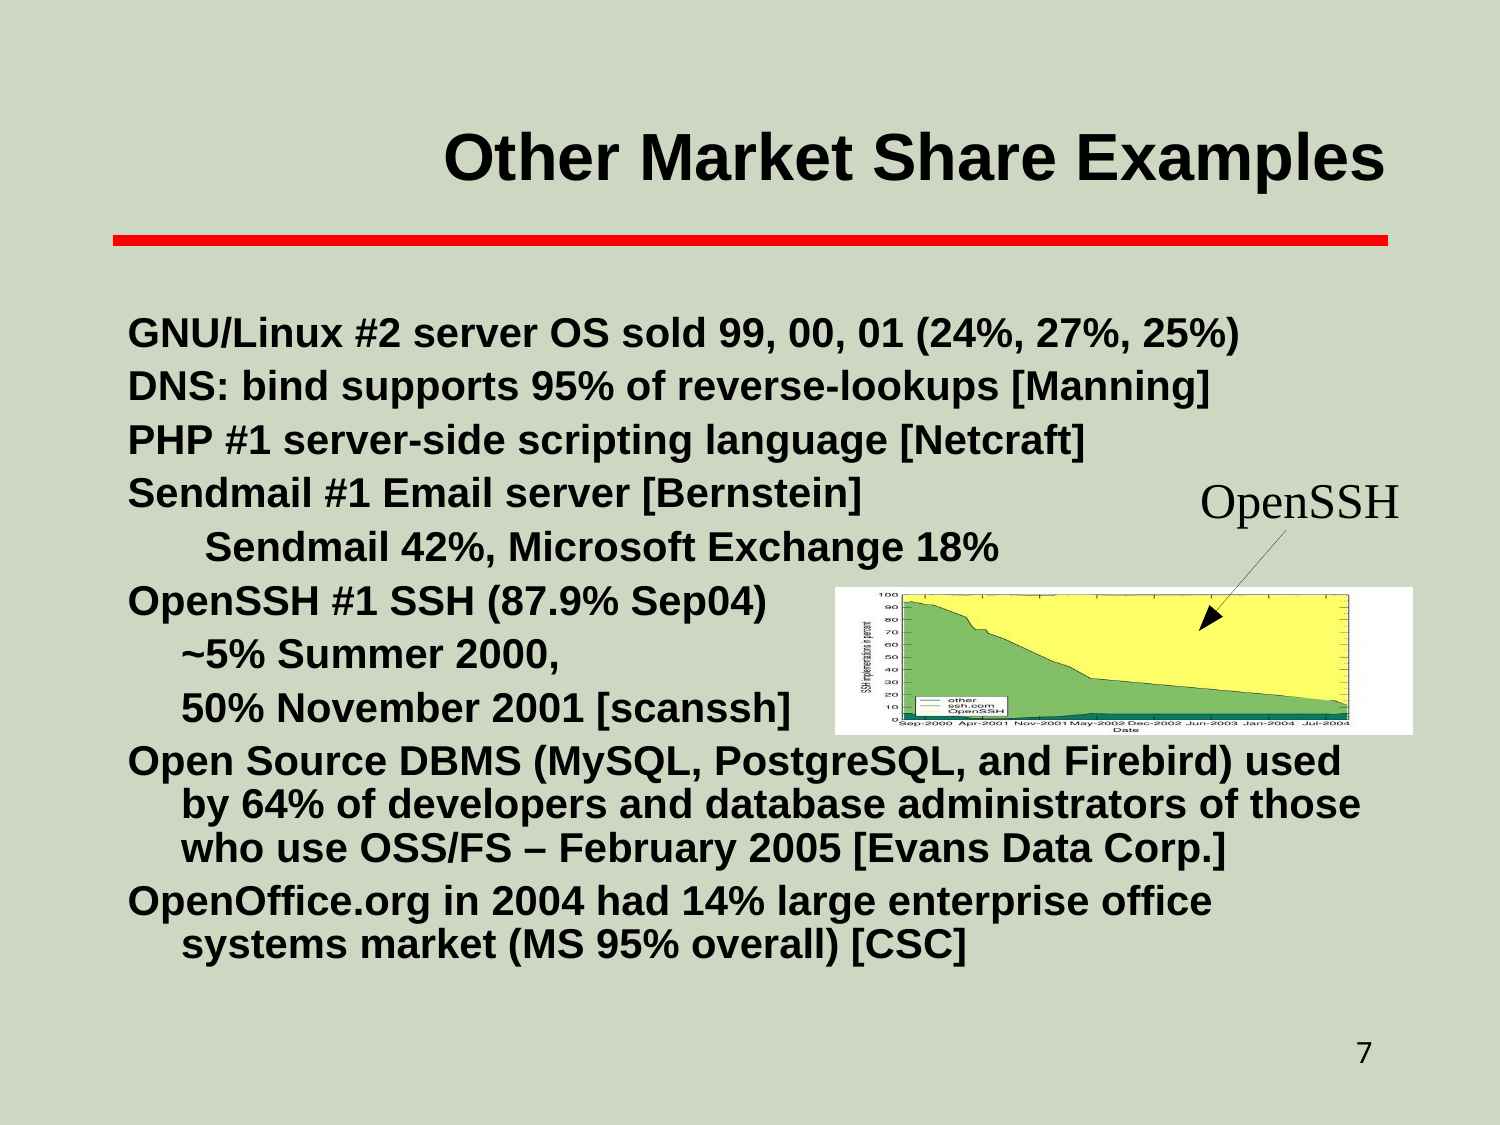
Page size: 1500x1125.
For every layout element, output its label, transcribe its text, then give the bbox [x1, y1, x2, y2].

text_box OpenSSH [1200, 471, 1401, 528]
list GNU/Linux #2 server OS sold 99, 00, 01 (24%, 27%, 25%) DNS: bind supports 95% of reverse-lookups [Manning] PHP #1 server-side scripting language [Netcraft] Sendmail #1 Email server [Bernstein] Sendmail 42%, Microsoft Exchange 18% OpenSSH #1 SSH (87.9% Sep04) ~5% Summer 2000, 50% November 2001 [scanssh] Open Source DBMS (MySQL, PostgreSQL, and Firebird) used by 64% of developers and database administrators of those who use OSS/FS – February 2005 [Evans Data Corp.] OpenOffice.org in 2004 had 14% large enterprise office systems market (MS 95% overall) [CSC] [110, 312, 1391, 1070]
picture [835, 587, 1413, 735]
title Other Market Share Examples [337, 85, 1388, 224]
